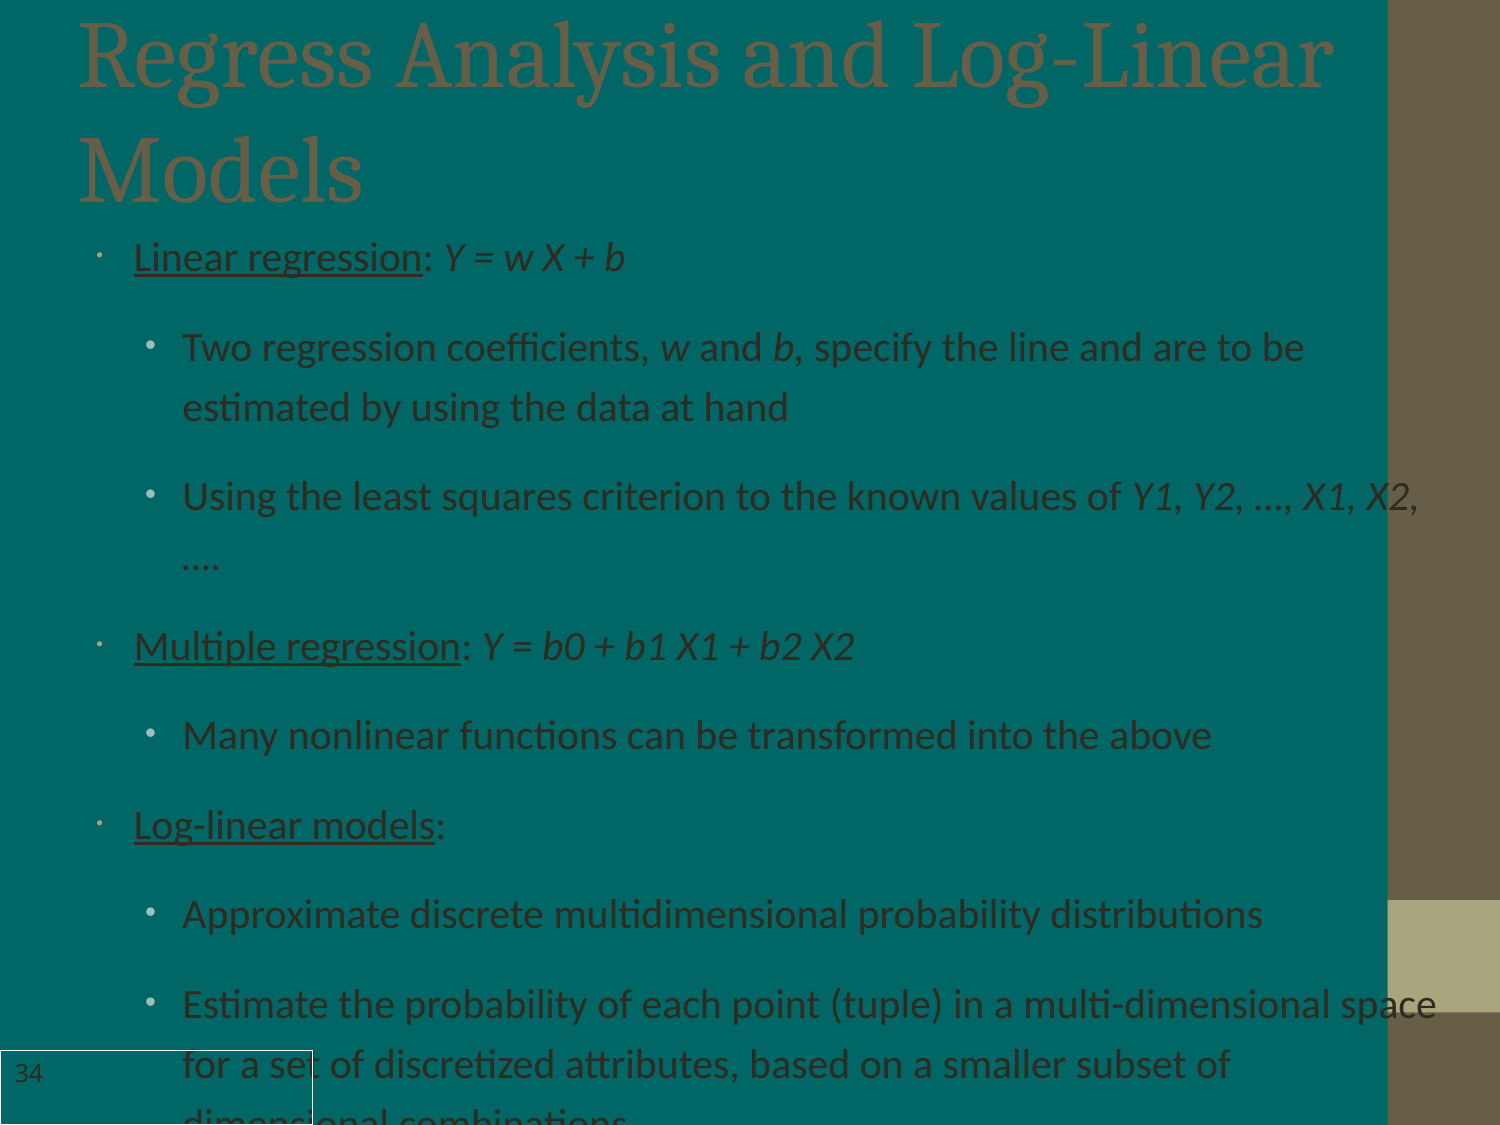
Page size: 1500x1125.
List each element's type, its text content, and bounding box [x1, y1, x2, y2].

slide_number <number> [0, 1050, 313, 1125]
list Linear regression: Y = w X + b Two regression coefficients, w and b, specify the line and are to be estimated by using the data at hand Using the least squares criterion to the known values of Y1, Y2, …, X1, X2, …. Multiple regression: Y = b0 + b1 X1 + b2 X2 Many nonlinear functions can be transformed into the above Log-linear models: Approximate discrete multidimensional probability distributions Estimate the probability of each point (tuple) in a multi-dimensional space for a set of discretized attributes, based on a smaller subset of dimensional combinations Useful for dimensionality reduction and data smoothing [62, 212, 1463, 1075]
title Regress Analysis and Log-Linear Models [62, 37, 1450, 175]
